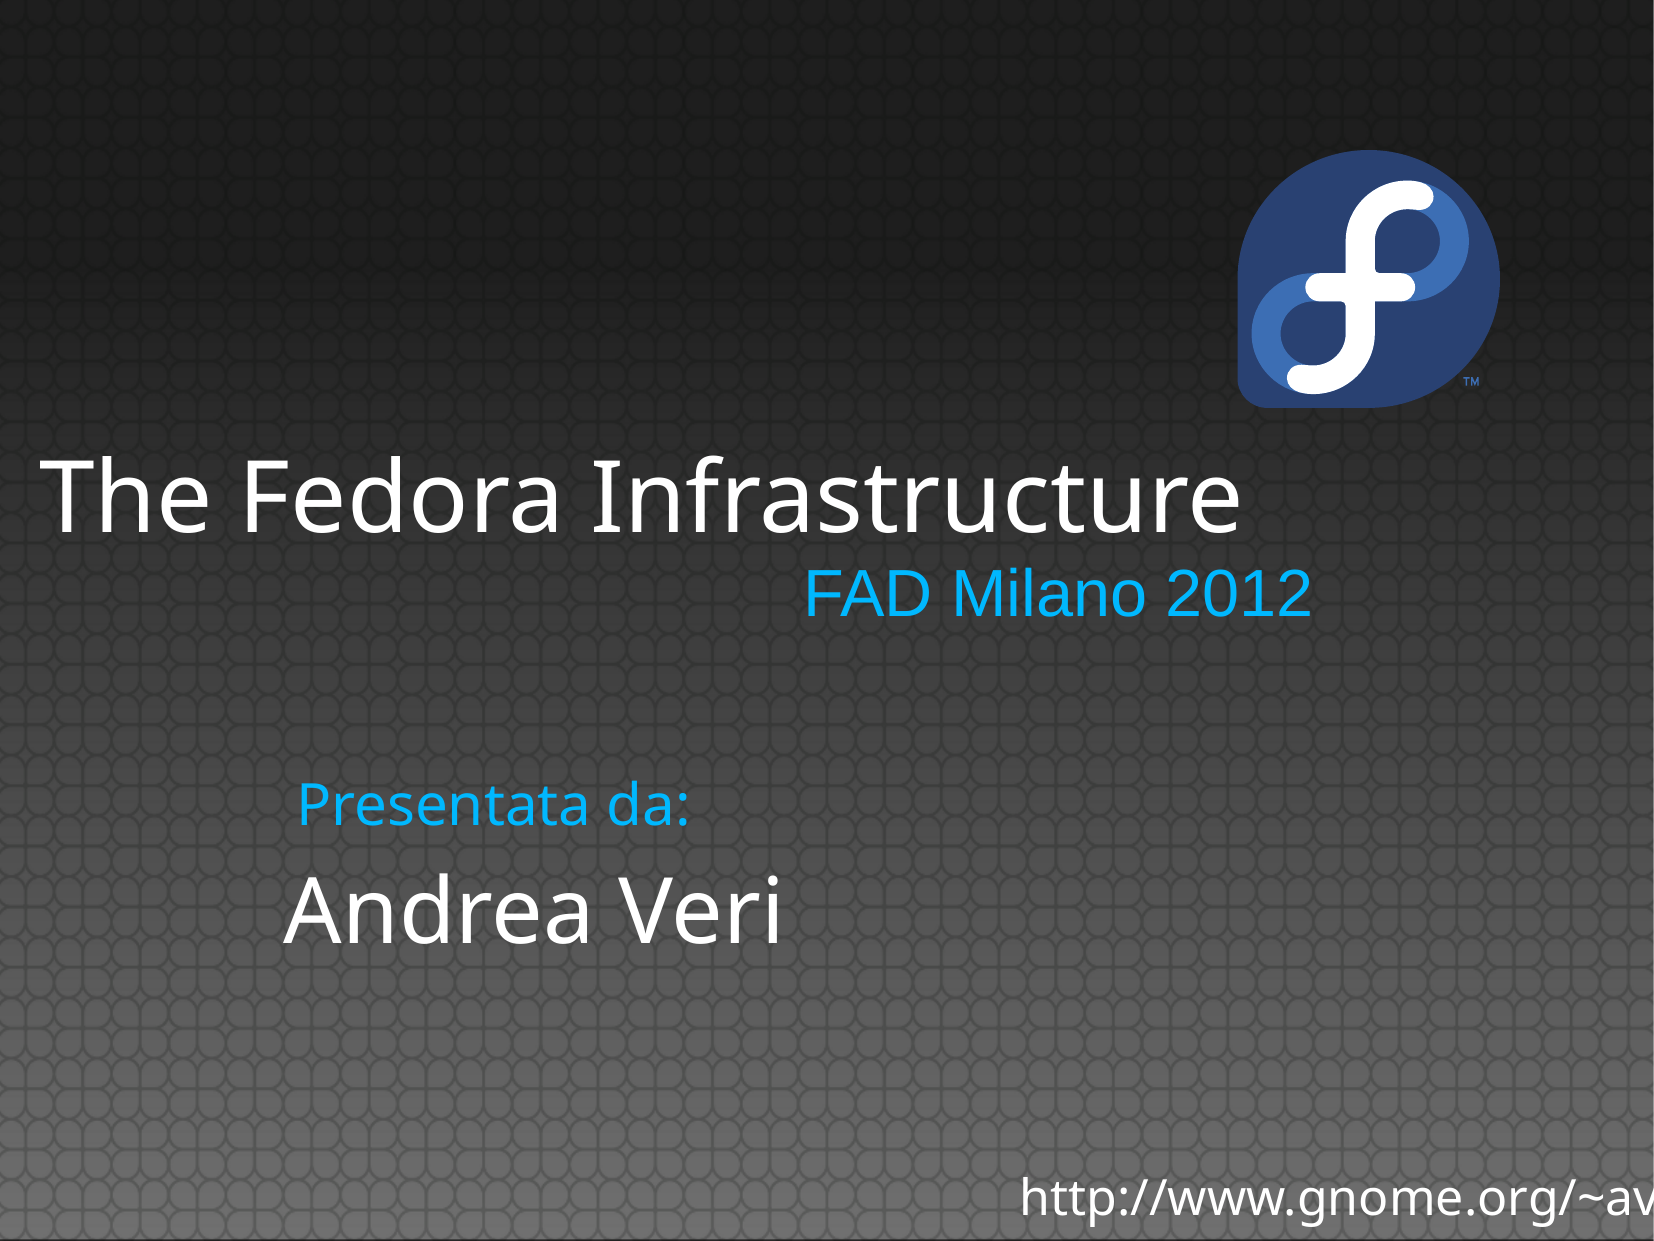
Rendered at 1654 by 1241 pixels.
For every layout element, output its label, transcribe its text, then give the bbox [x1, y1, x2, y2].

text_box http://www.gnome.org/~av [1005, 1155, 1654, 1229]
text_box FAD Milano 2012 [769, 548, 1335, 639]
text_box Andrea Veri [268, 838, 1021, 961]
text_box The Fedora Infrastructure [24, 417, 1488, 558]
text_box Presentata da: [281, 755, 736, 839]
picture [0, 0, 1654, 1241]
